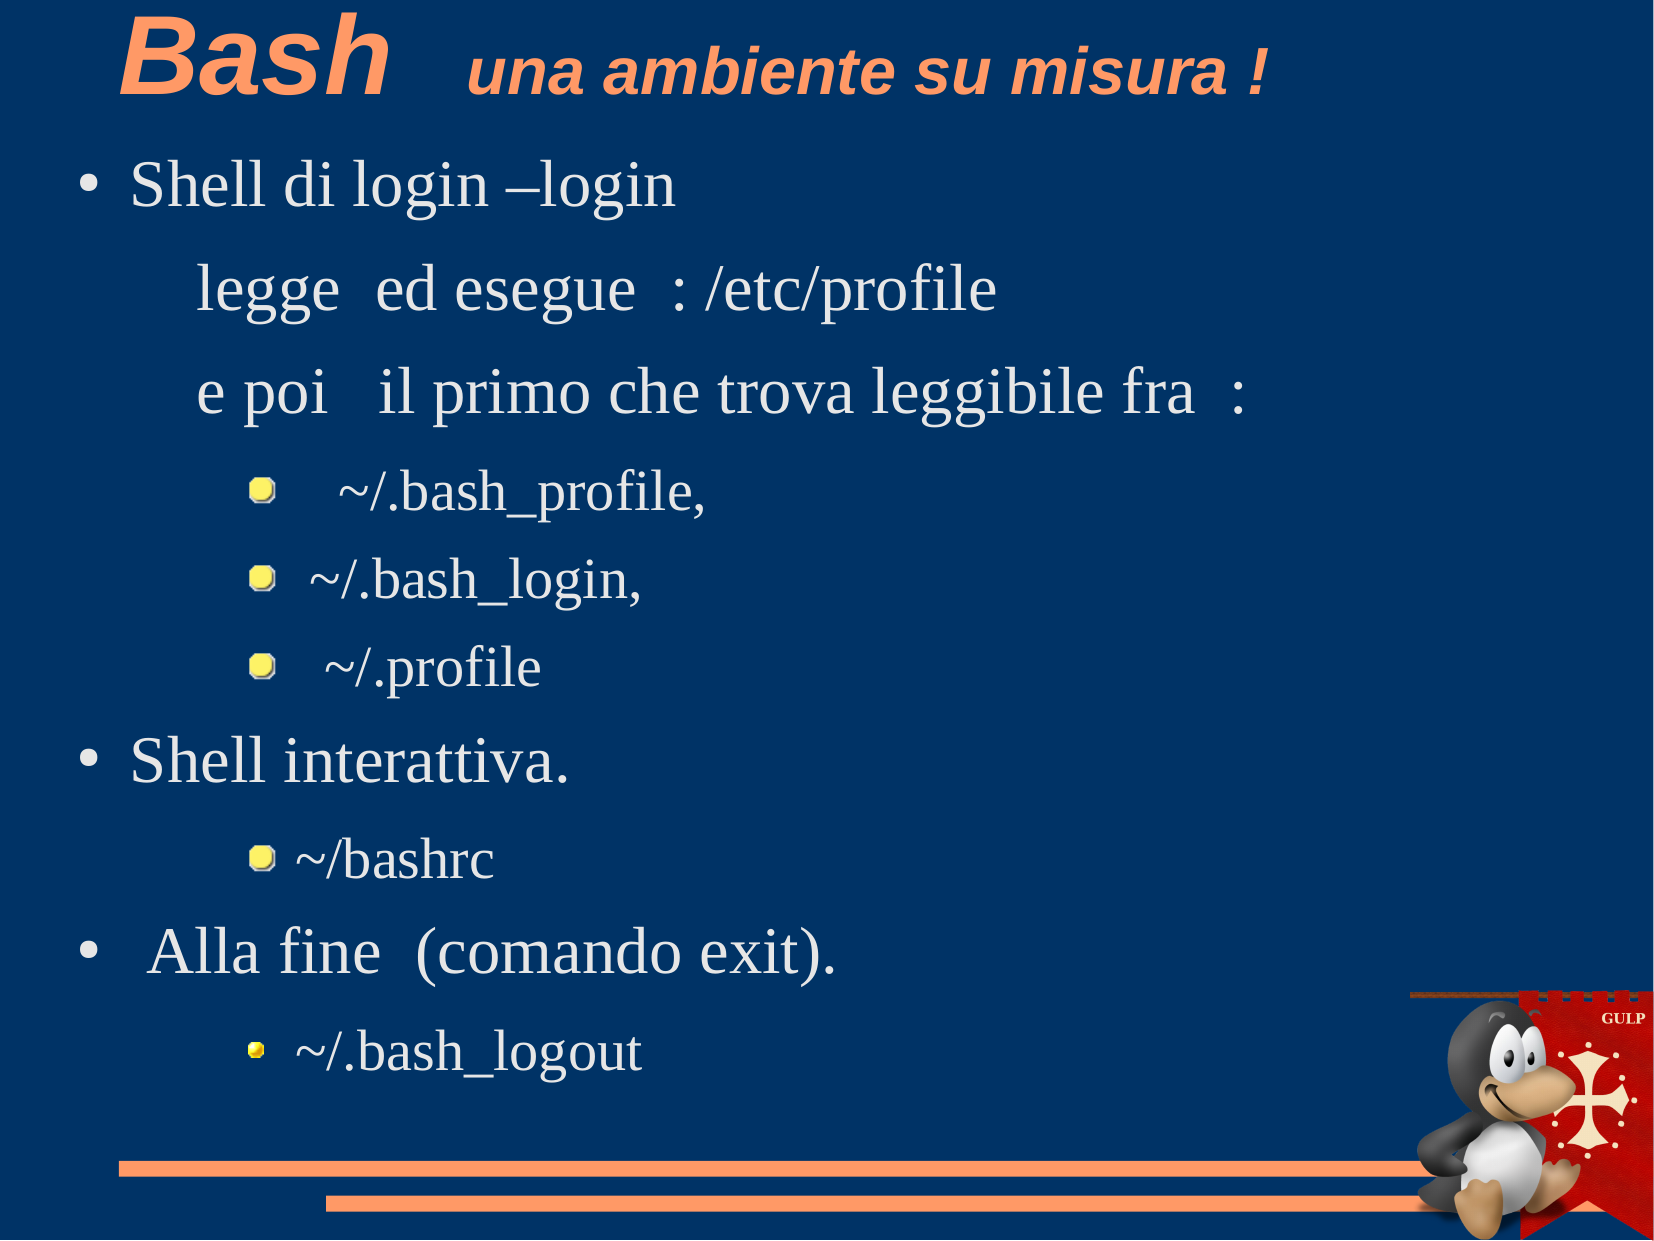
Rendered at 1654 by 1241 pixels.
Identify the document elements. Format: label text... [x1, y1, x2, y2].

list Shell di login –login legge ed esegue : /etc/profile e poi il primo che trova leggibile fra : ~/.bash_profile, ~/.bash_login, ~/.profile Shell interattiva. ~/bashrc Alla fine (comando exit). ~/.bash_logout [59, 147, 1499, 1181]
title [182, 826, 1152, 1160]
title Bash una ambiente su misura ! [118, 0, 1531, 244]
picture [1410, 990, 1654, 1241]
